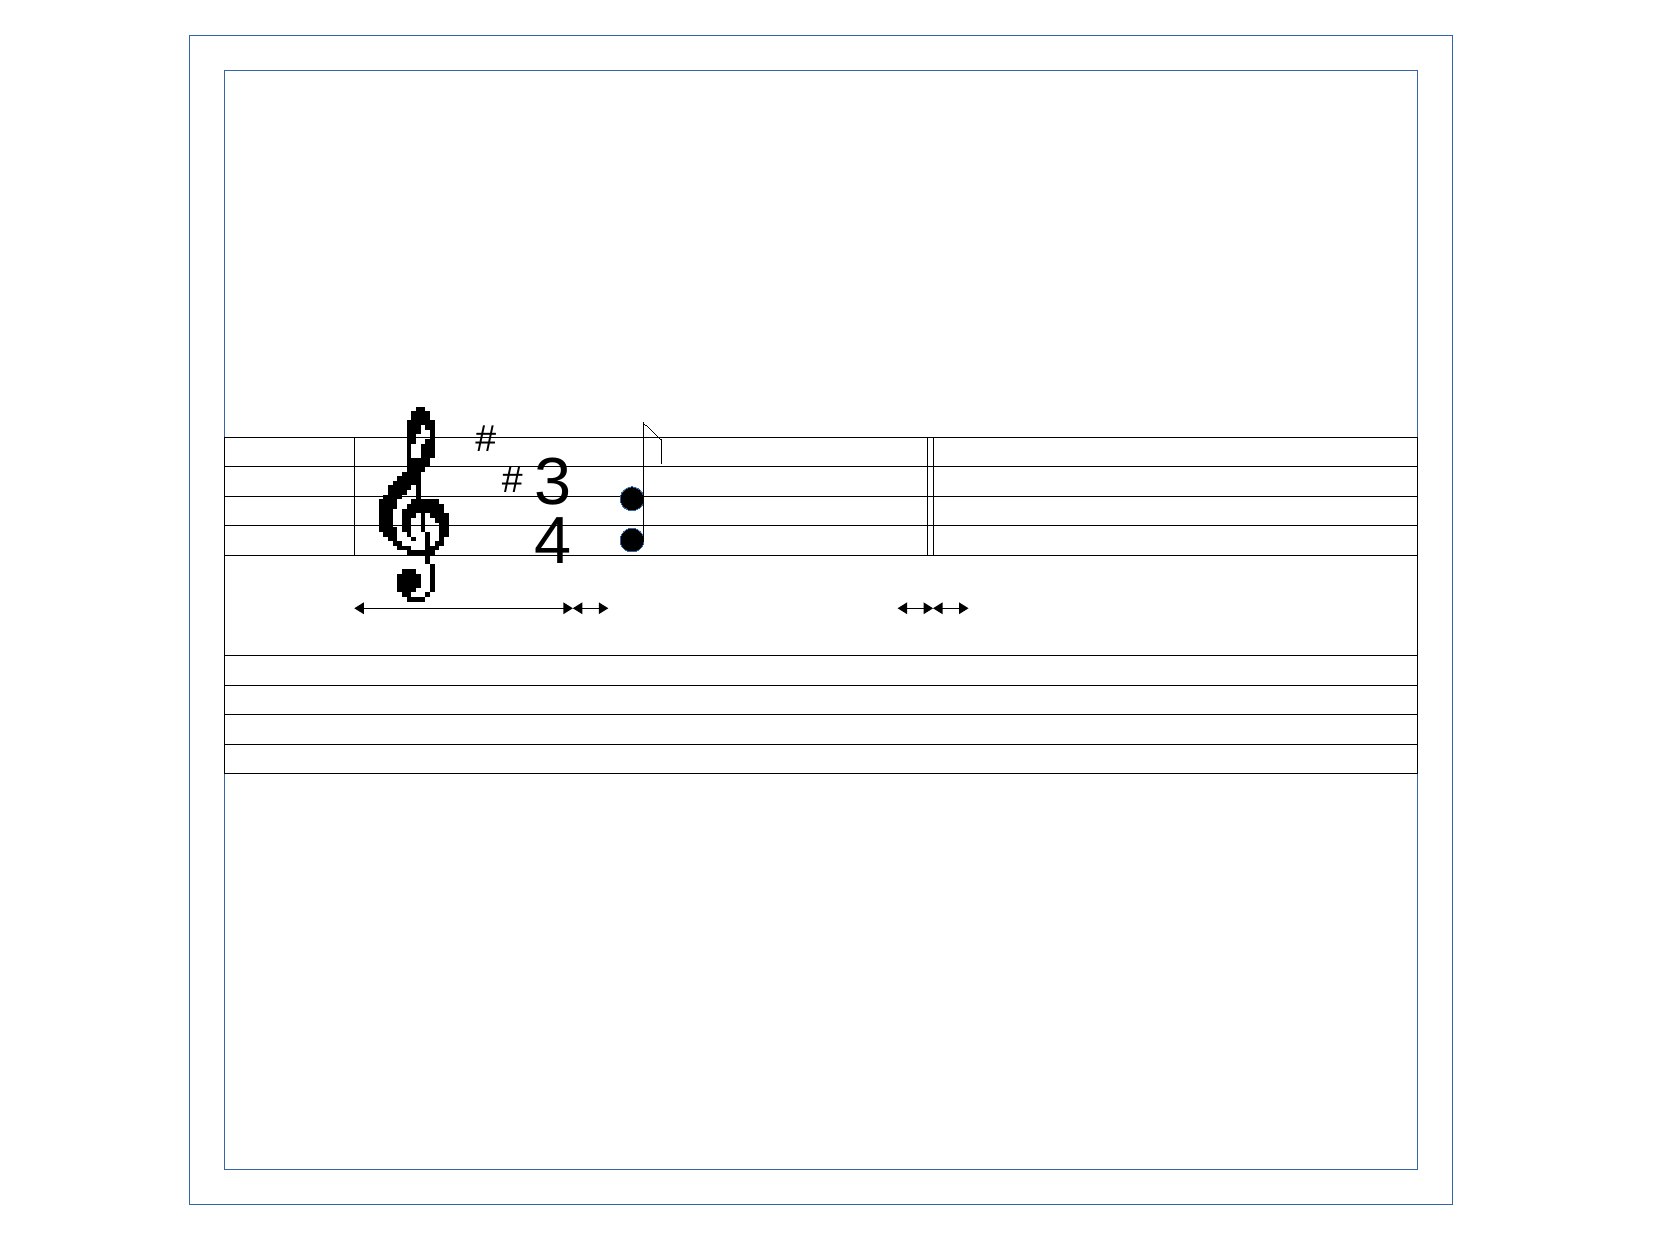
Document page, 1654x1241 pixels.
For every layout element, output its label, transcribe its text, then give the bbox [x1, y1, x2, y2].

text_box 3 [519, 425, 587, 484]
text_box 4 [519, 484, 587, 586]
text_box # [487, 451, 519, 508]
text_box [620, 486, 643, 511]
text_box # [460, 409, 512, 467]
picture [342, 407, 491, 602]
text_box [620, 528, 644, 552]
